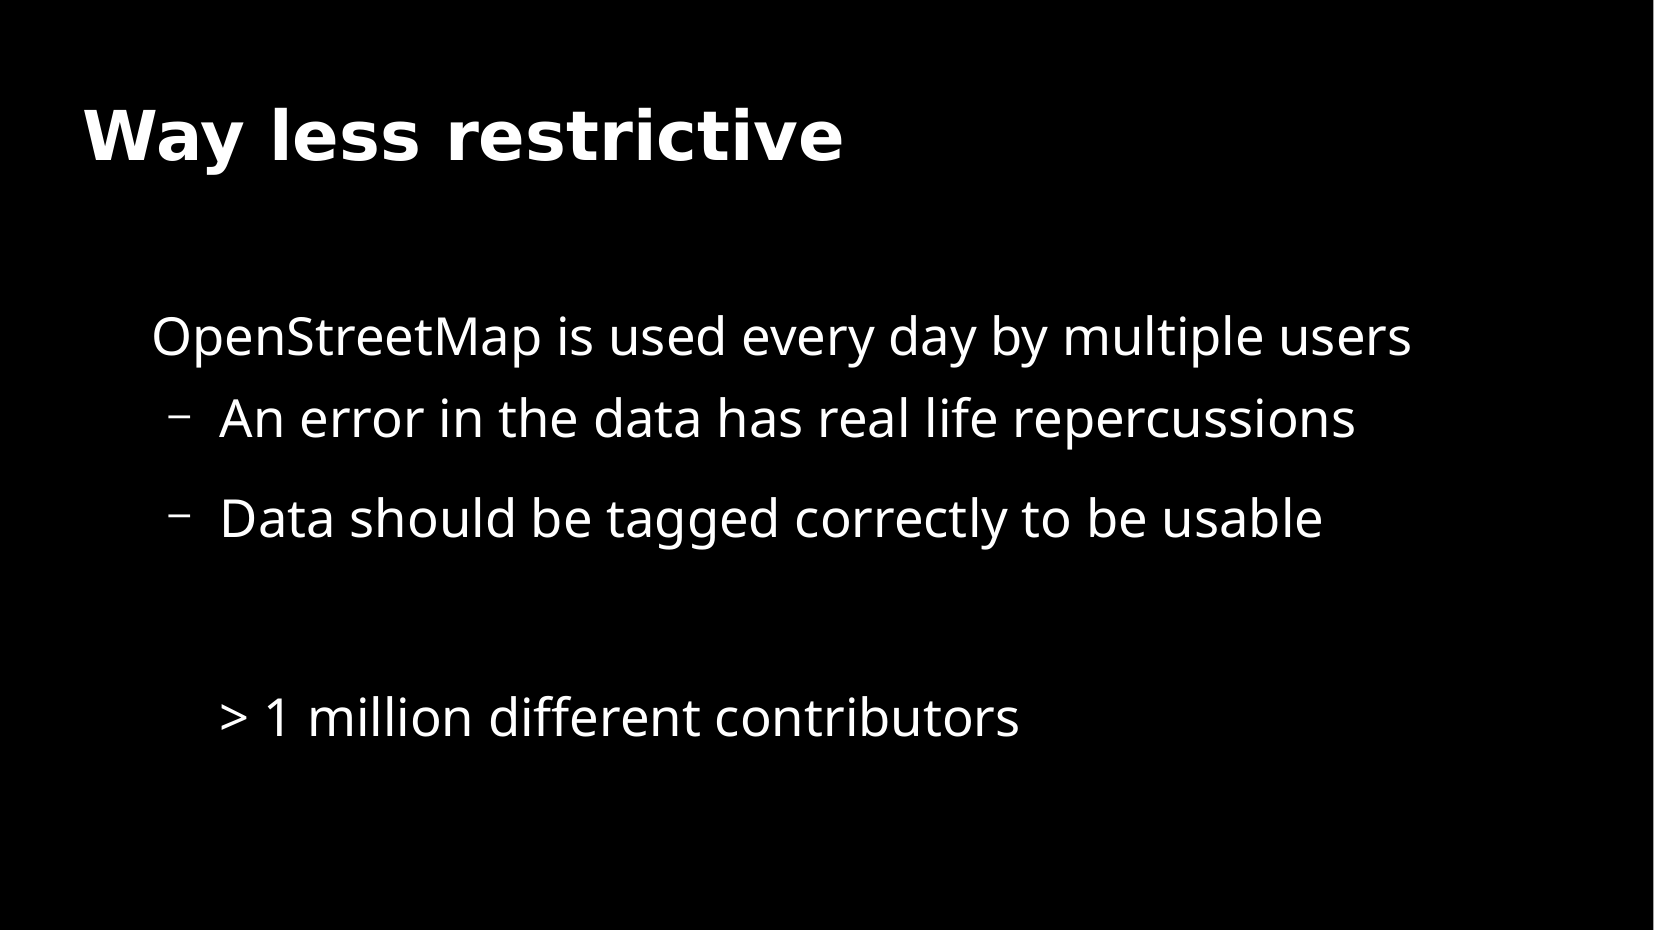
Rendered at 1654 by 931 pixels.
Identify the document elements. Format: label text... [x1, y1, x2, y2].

title Way less restrictive [82, 59, 1571, 215]
list OpenStreetMap is used every day by multiple users An error in the data has real life repercussions Data should be tagged correctly to be usable > 1 million different contributors [82, 217, 1571, 758]
